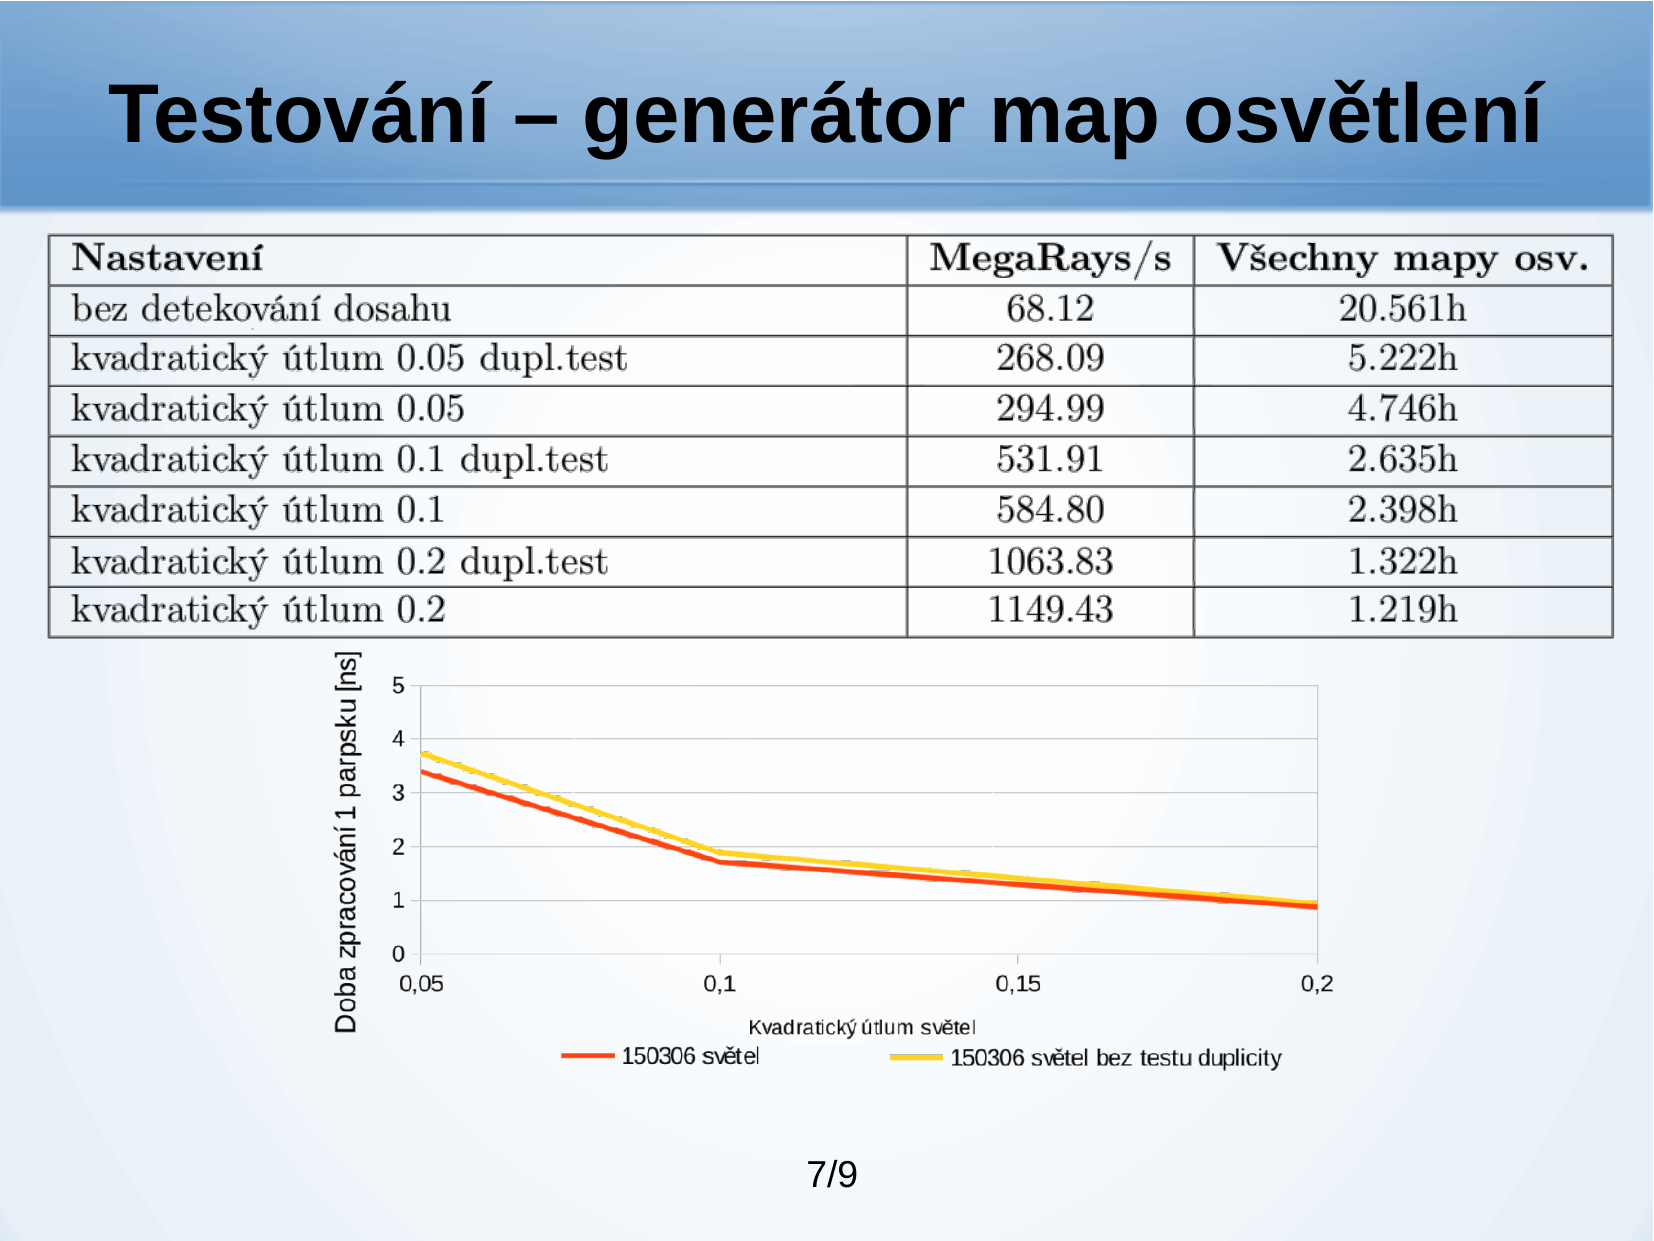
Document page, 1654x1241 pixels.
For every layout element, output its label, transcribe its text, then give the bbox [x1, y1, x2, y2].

text_box <number>/9 [590, 1145, 1074, 1216]
title Testování – generátor map osvětlení [82, 49, 1571, 179]
picture [0, 1, 1654, 1241]
